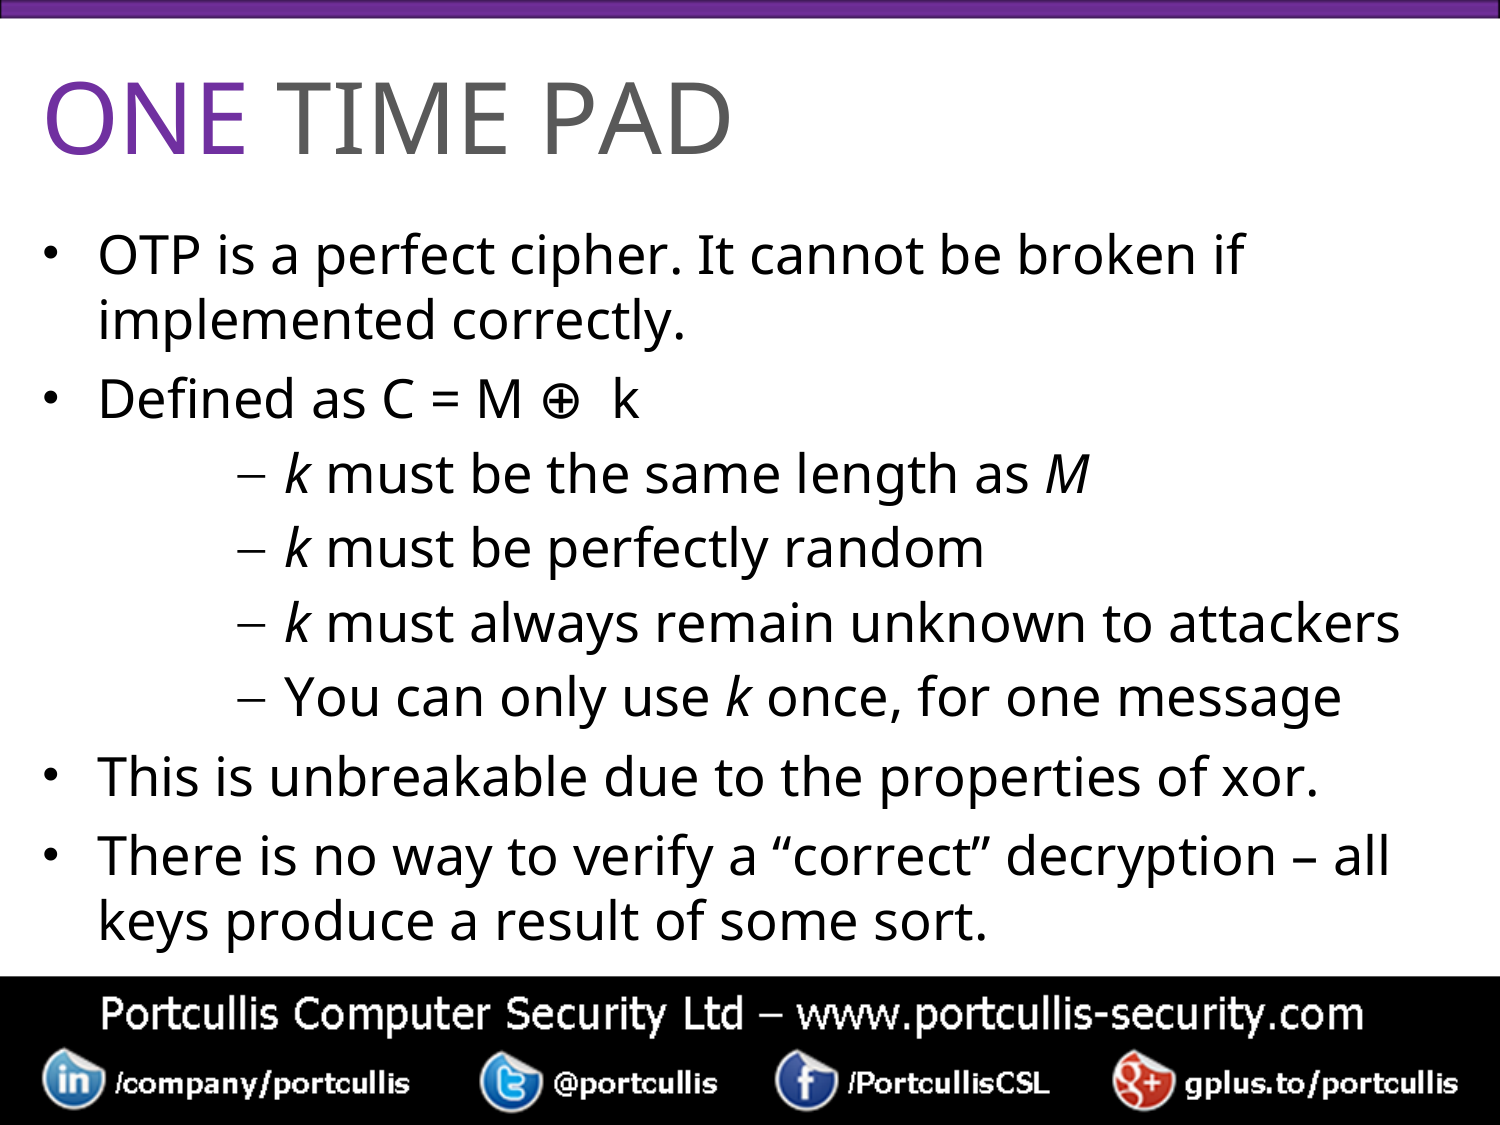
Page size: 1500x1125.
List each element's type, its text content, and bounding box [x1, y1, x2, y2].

picture [0, 0, 1500, 1125]
title ONE TIME PAD [41, 42, 1434, 202]
list OTP is a perfect cipher. It cannot be broken if implemented correctly. Defined as C = M ⊕ k k must be the same length as M k must be perfectly random k must always remain unknown to attackers You can only use k once, for one message This is unbreakable due to the properties of xor. There is no way to verify a “correct” decryption – all keys produce a result of some sort. [41, 219, 1428, 965]
